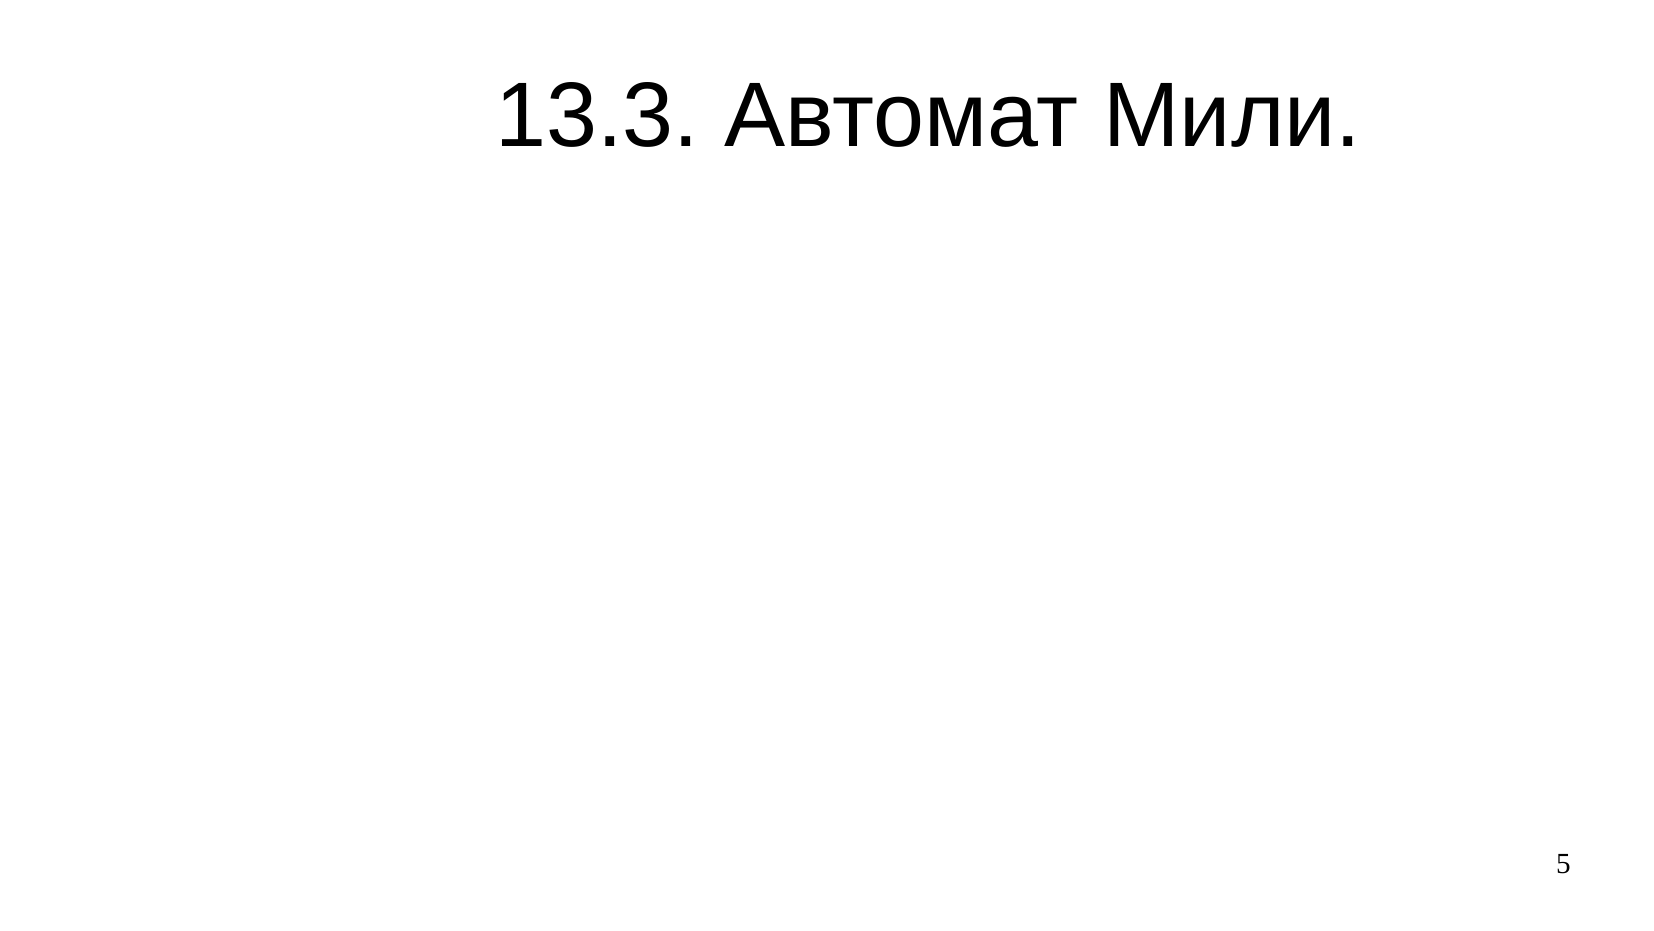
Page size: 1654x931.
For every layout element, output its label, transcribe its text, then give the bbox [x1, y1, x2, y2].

title 13.3. Автомат Мили. [82, 37, 1571, 193]
